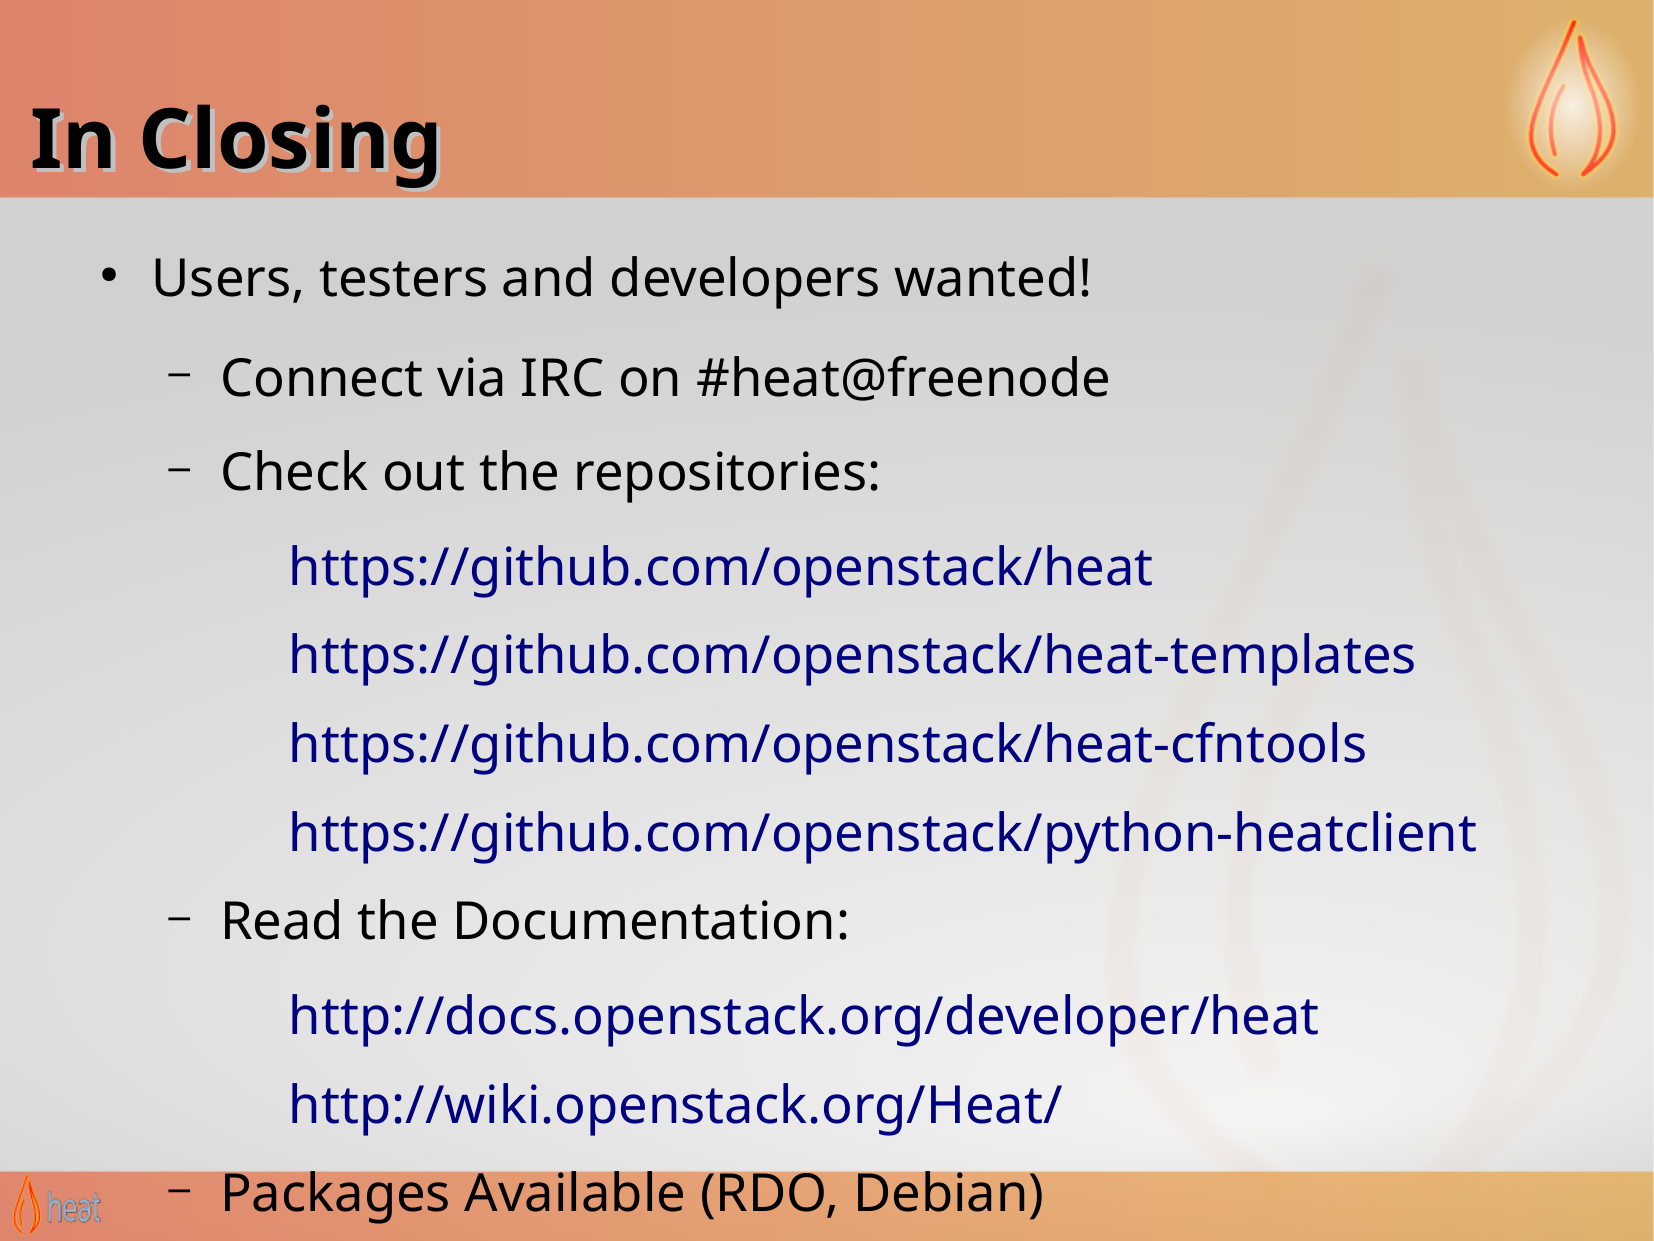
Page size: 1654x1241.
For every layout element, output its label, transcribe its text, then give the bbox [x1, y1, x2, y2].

picture [0, 0, 1654, 1241]
list Users, testers and developers wanted! Connect via IRC on #heat@freenode Check out the repositories: https://github.com/openstack/heat https://github.com/openstack/heat-templates https://github.com/openstack/heat-cfntools https://github.com/openstack/python-heatclient Read the Documentation: http://docs.openstack.org/developer/heat http://wiki.openstack.org/Heat/ Packages Available (RDO, Debian) [82, 240, 1538, 1241]
title In Closing [30, 23, 1606, 249]
